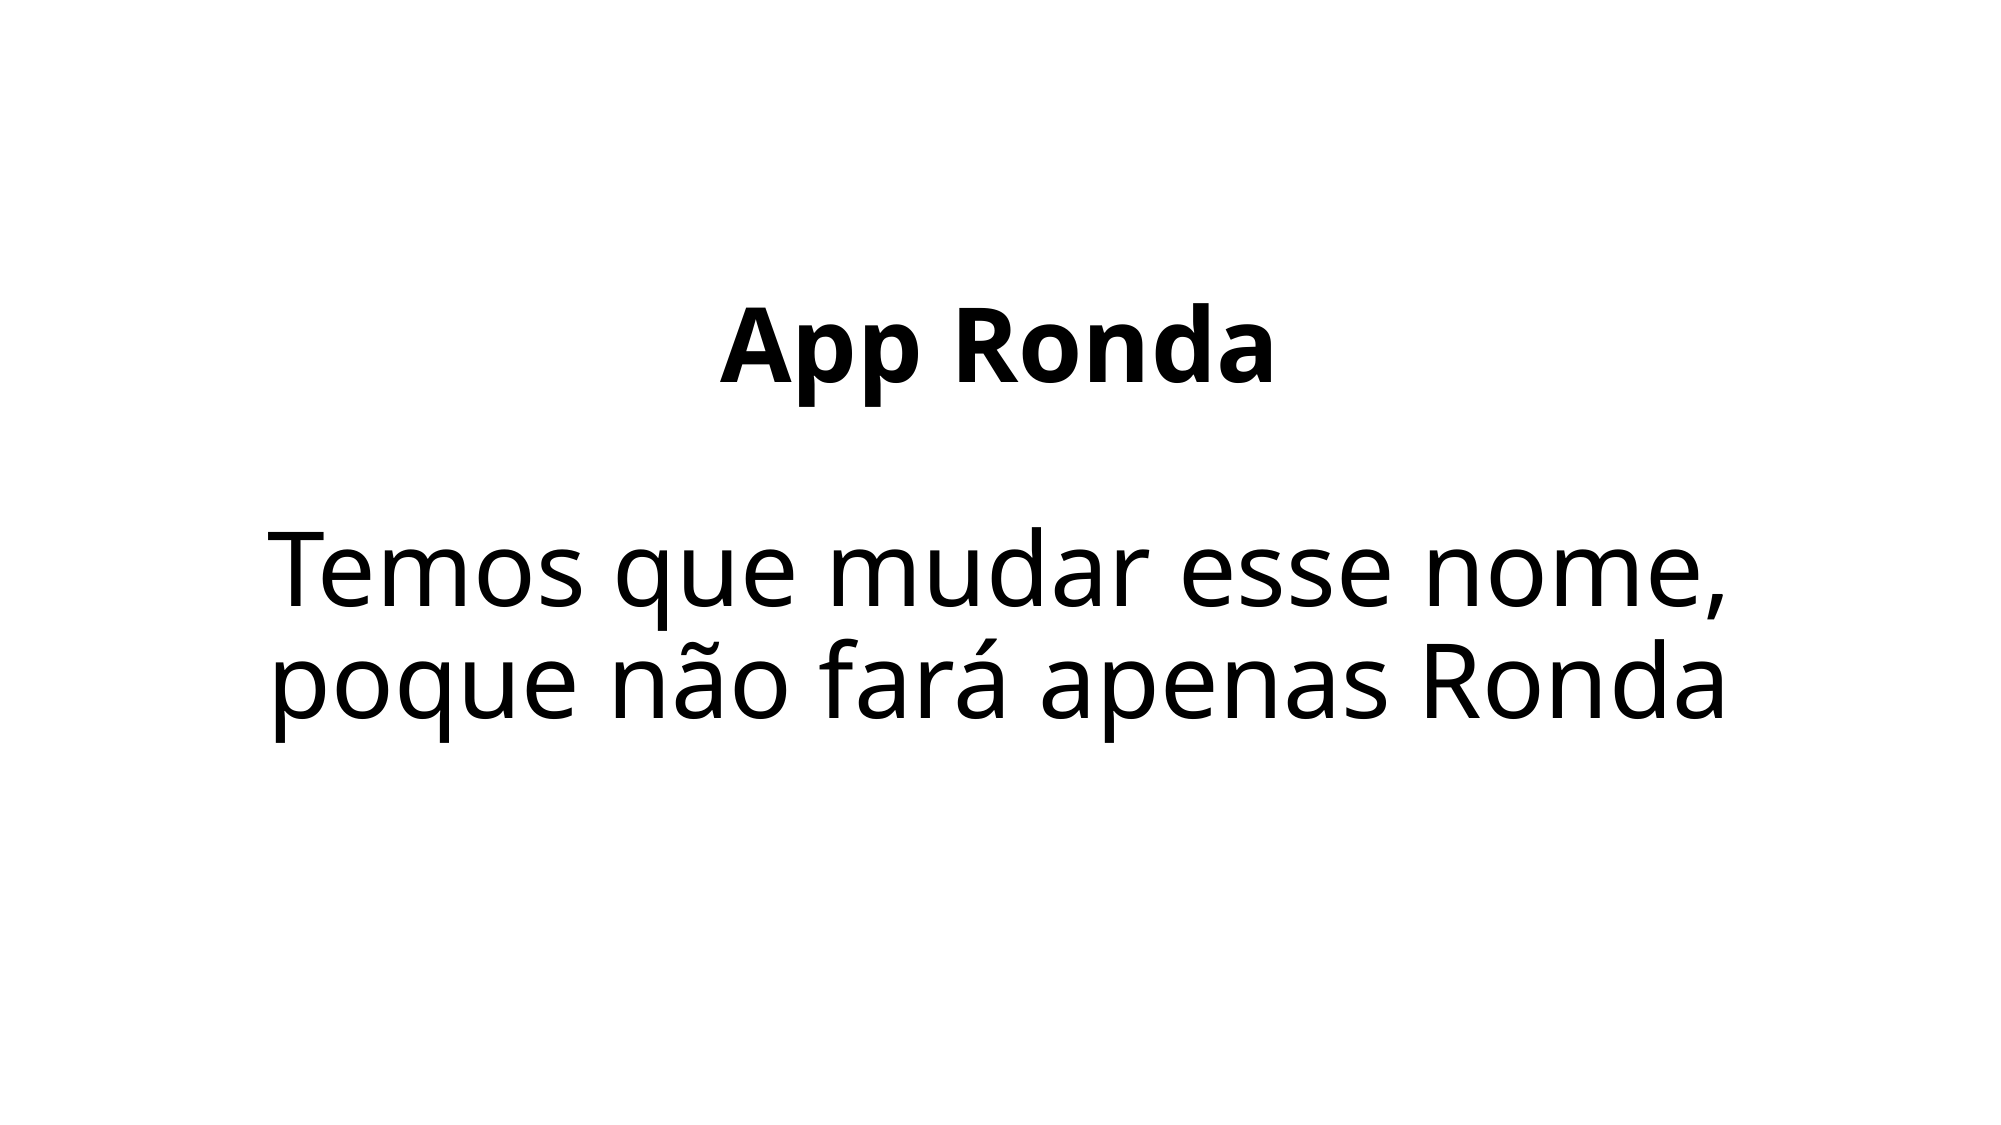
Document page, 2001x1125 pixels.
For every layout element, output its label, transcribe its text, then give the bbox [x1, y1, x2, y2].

title App Ronda Temos que mudar esse nome, poque não fará apenas Ronda [249, 184, 1750, 749]
